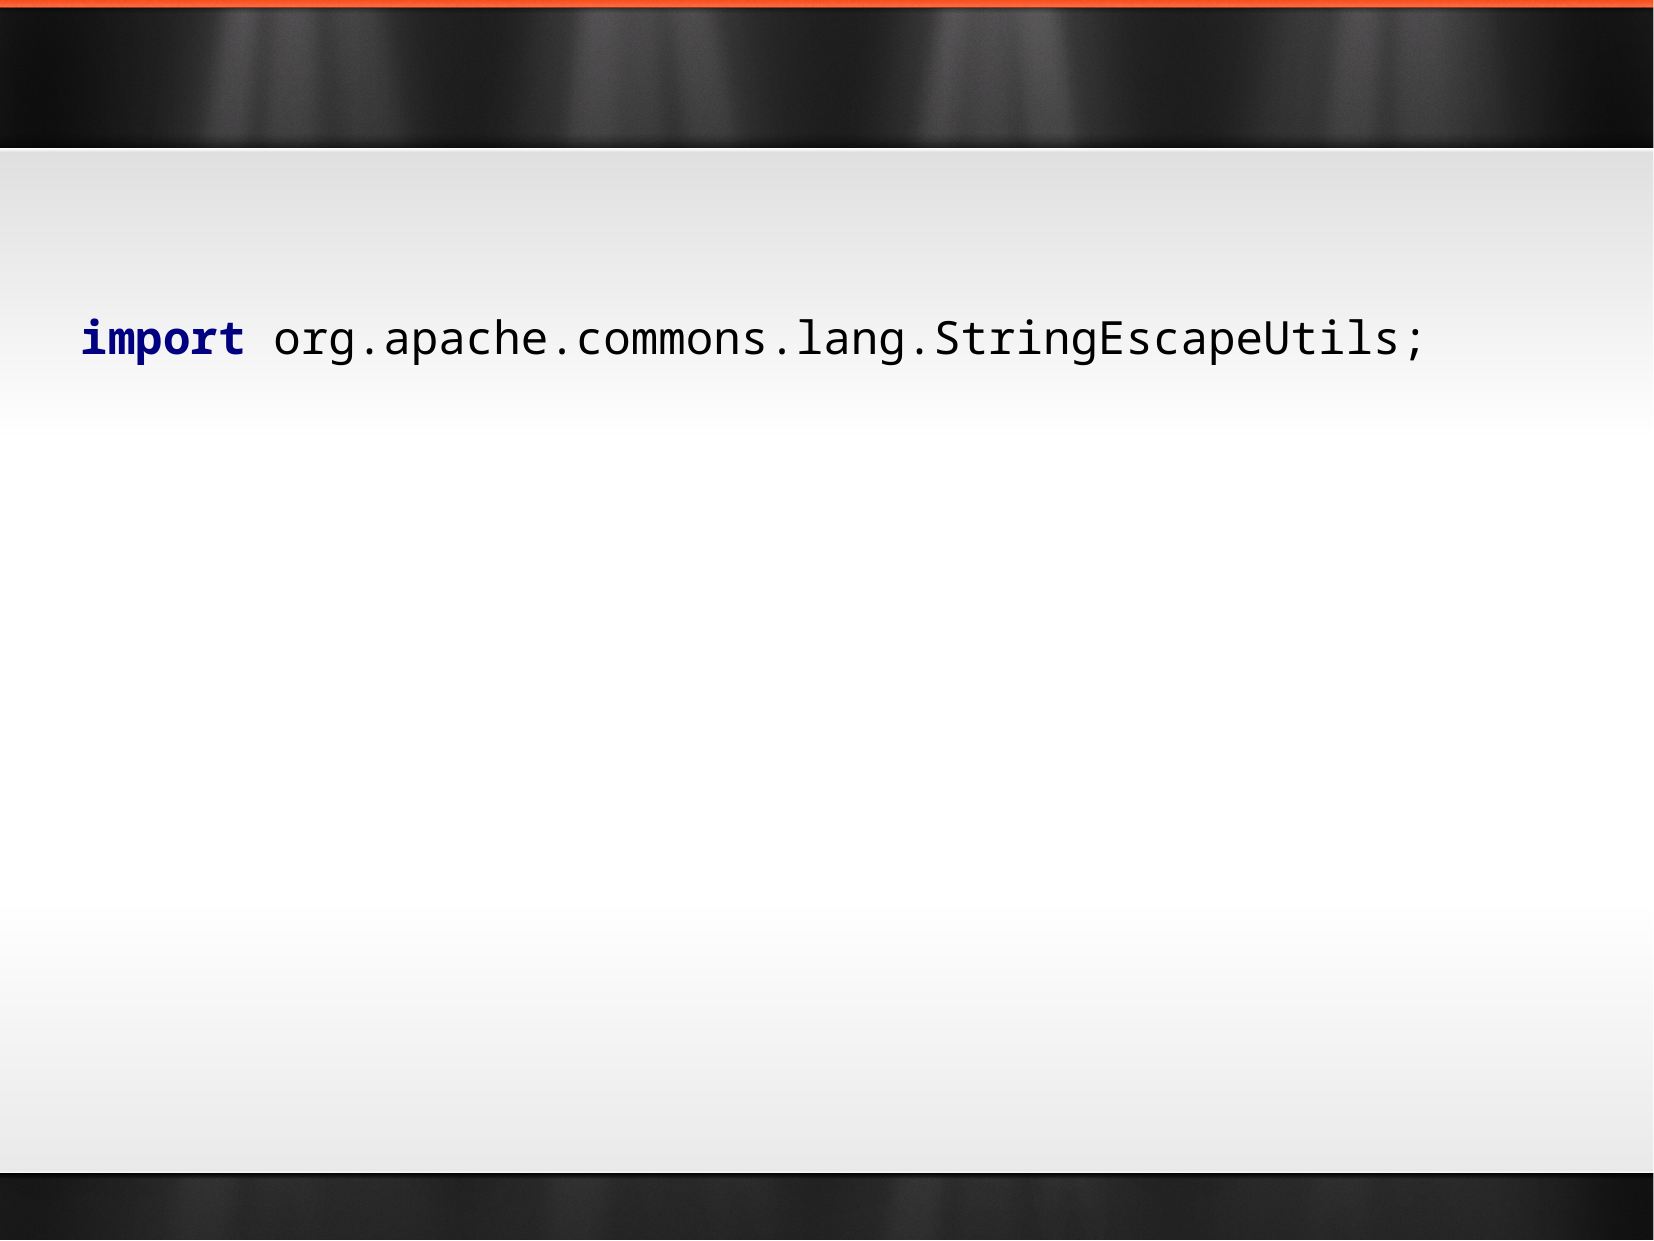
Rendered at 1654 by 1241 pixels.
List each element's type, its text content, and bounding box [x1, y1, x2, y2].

picture [0, 0, 1654, 1240]
subtitle import org.apache.commons.lang.StringEscapeUtils; [80, 305, 1570, 1125]
